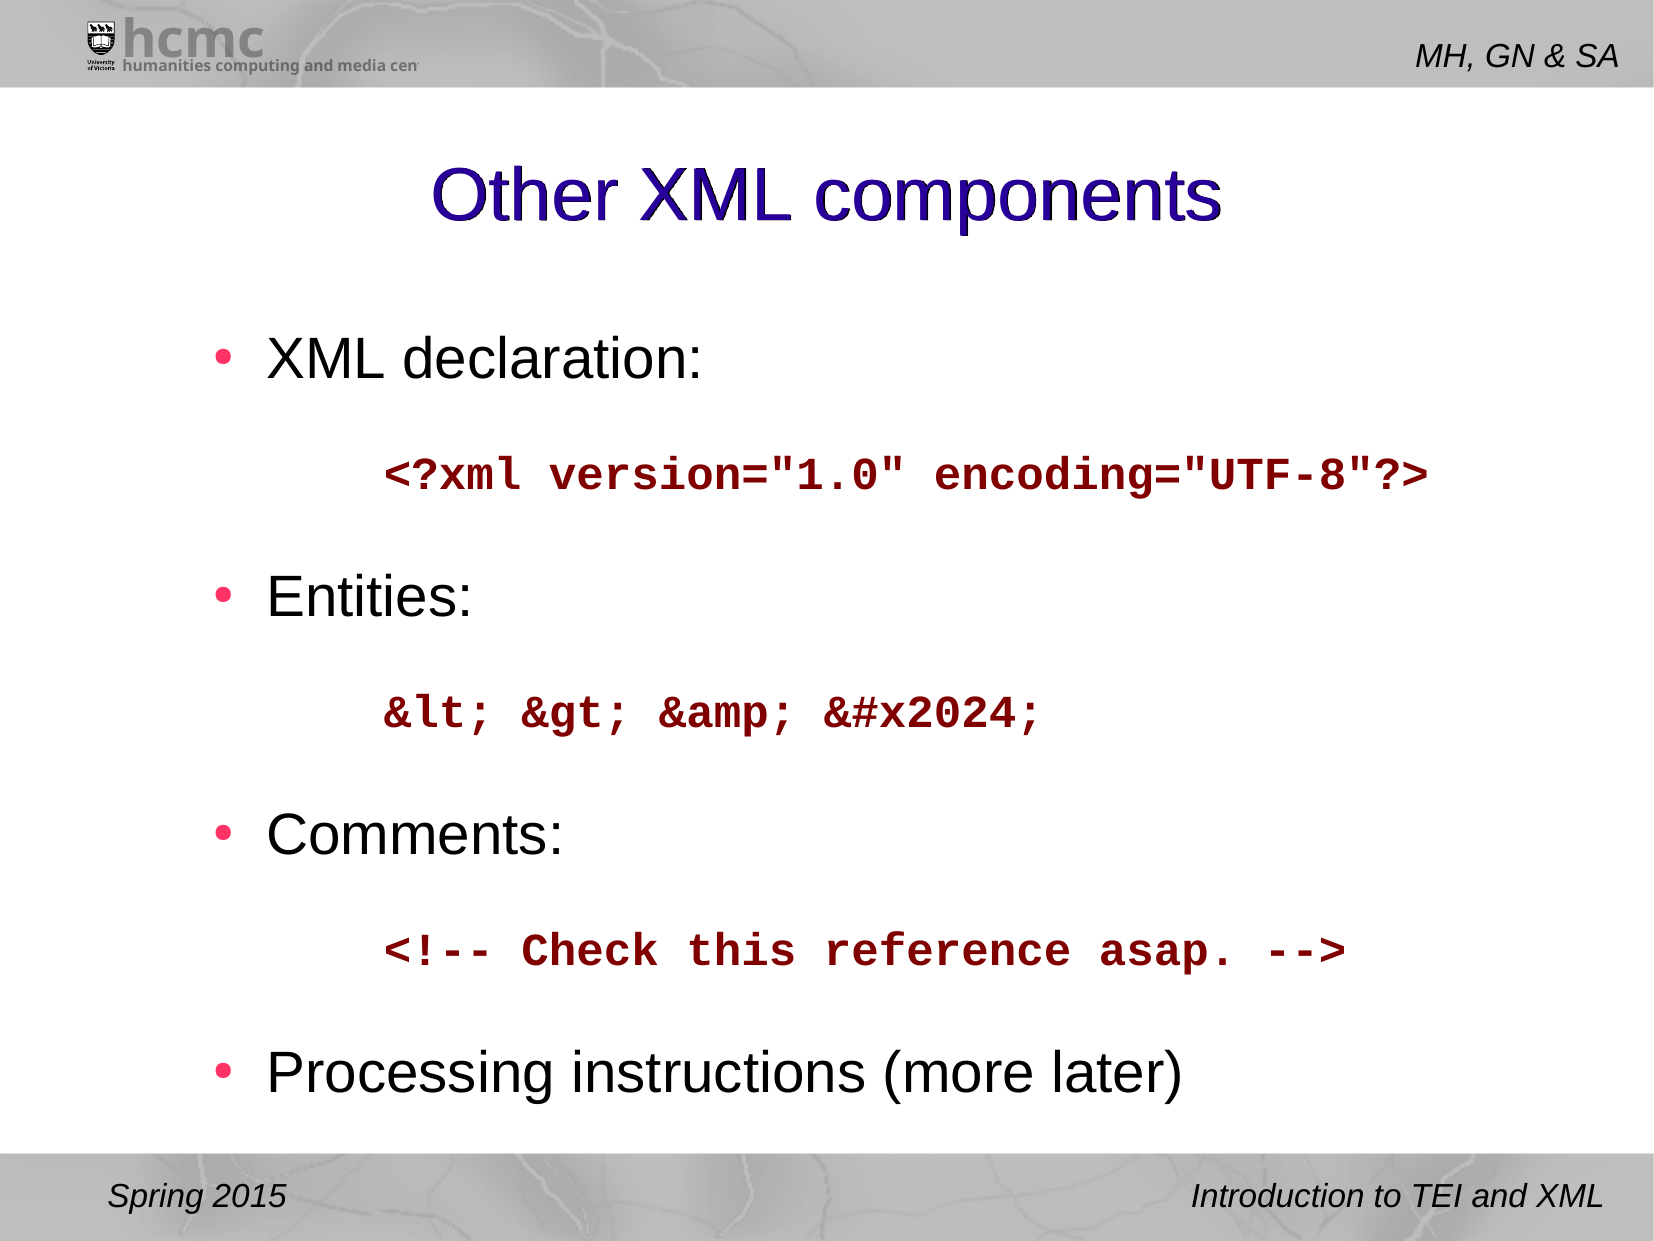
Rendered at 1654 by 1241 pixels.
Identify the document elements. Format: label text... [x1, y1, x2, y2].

list XML declaration: <?xml version="1.0" encoding="UTF-8"?> Entities: &lt; &gt; &amp; &#x2024; Comments: <!-- Check this reference asap. --> Processing instructions (more later) [147, 325, 1506, 1233]
title Other XML components [118, 90, 1536, 298]
picture [0, 0, 1654, 1241]
